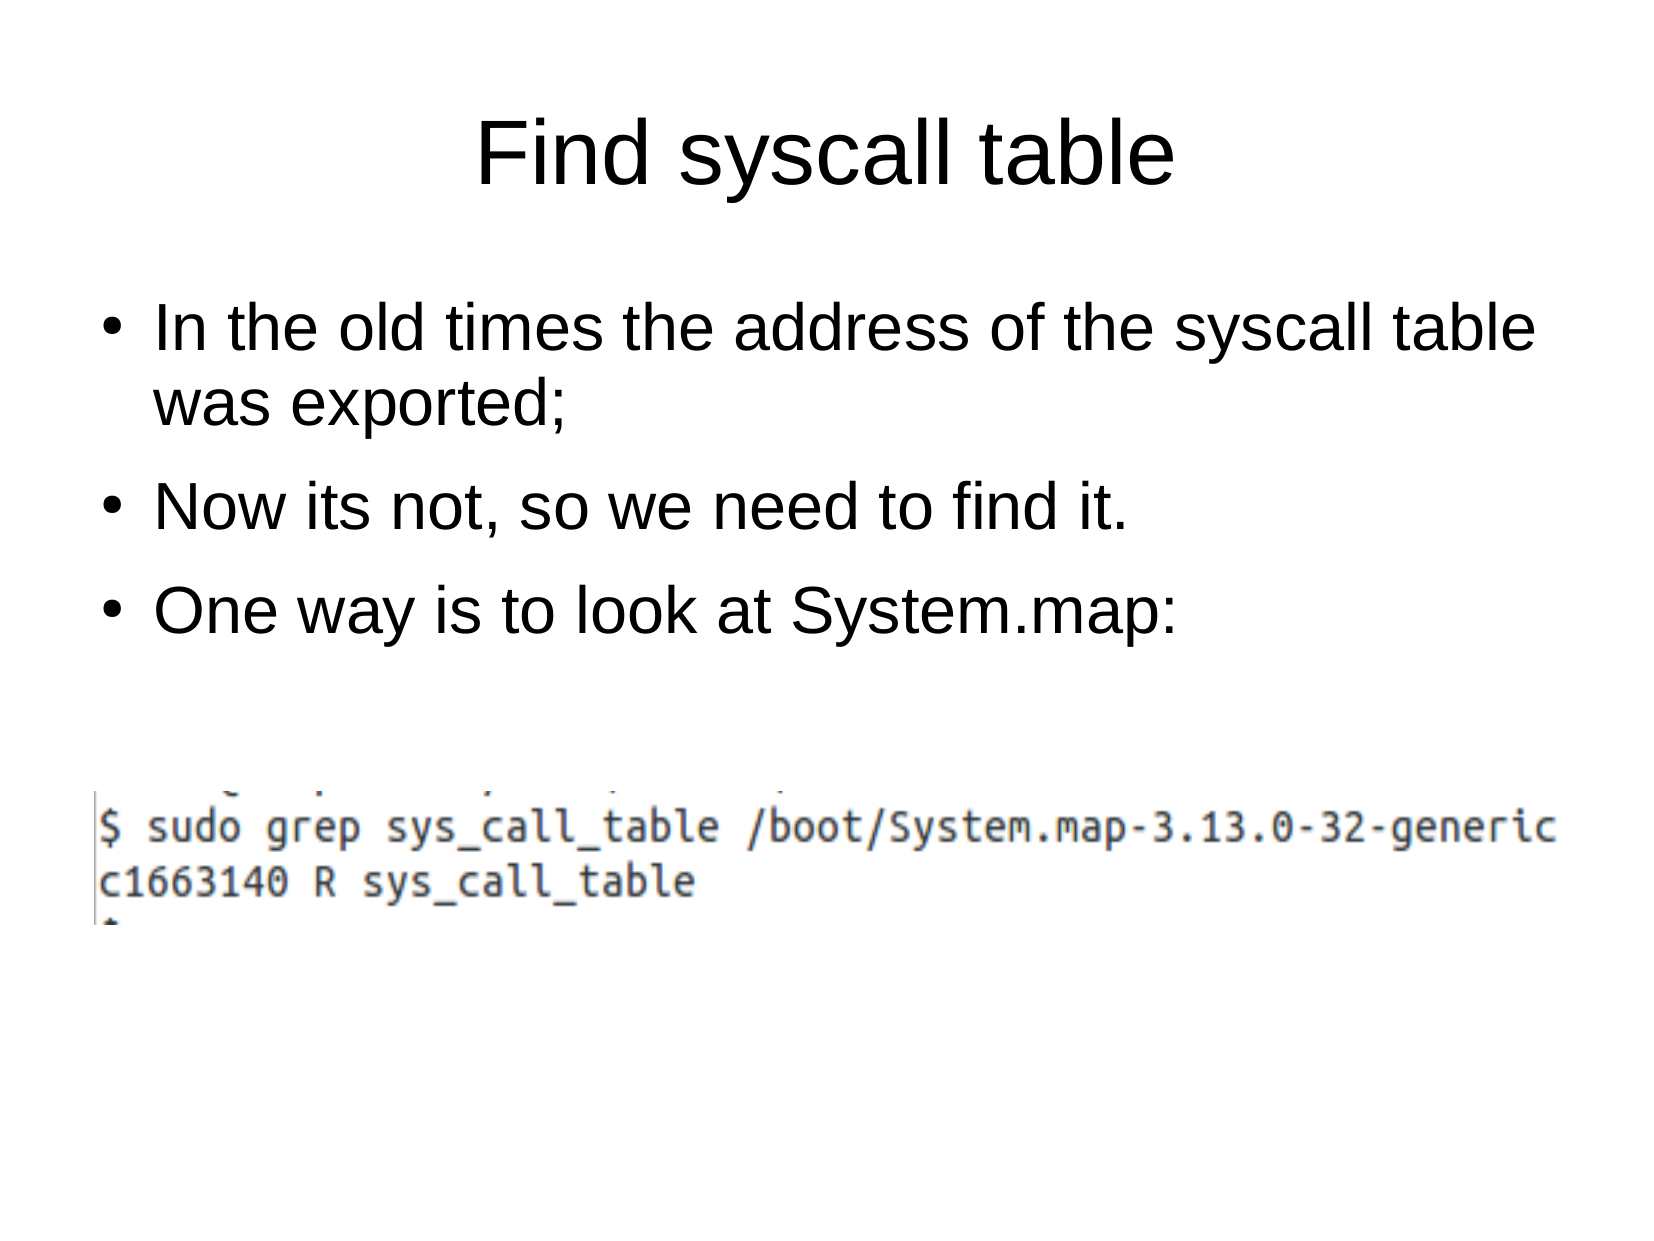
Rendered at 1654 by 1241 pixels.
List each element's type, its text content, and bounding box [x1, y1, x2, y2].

list In the old times the address of the syscall table was exported; Now its not, so we need to find it. One way is to look at System.map: [82, 290, 1571, 1010]
title Find syscall table [82, 49, 1571, 257]
picture [94, 791, 1583, 925]
